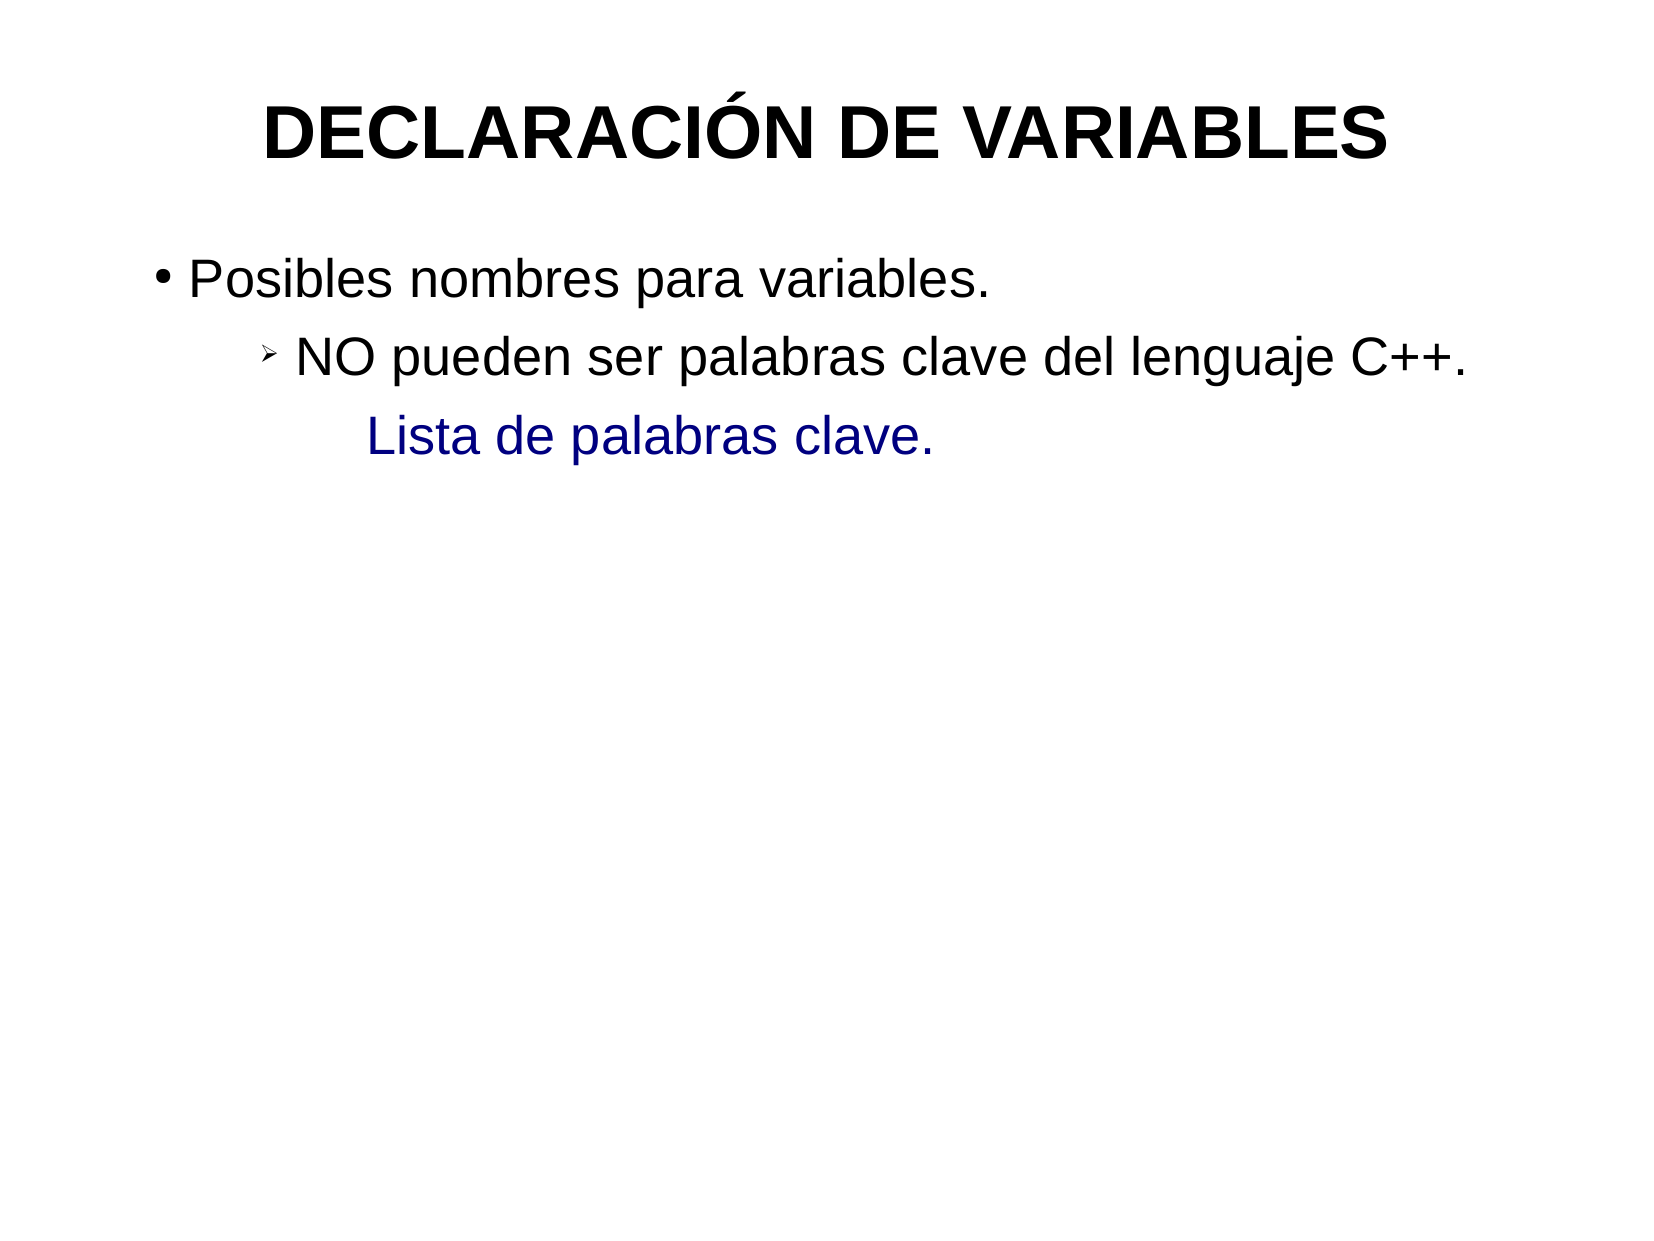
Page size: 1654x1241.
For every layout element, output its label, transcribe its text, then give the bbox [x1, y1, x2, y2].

text_box Posibles nombres para variables. NO pueden ser palabras clave del lenguaje C++. Lista de palabras clave. [153, 248, 1595, 1138]
title DECLARACIÓN DE VARIABLES [82, 29, 1571, 237]
